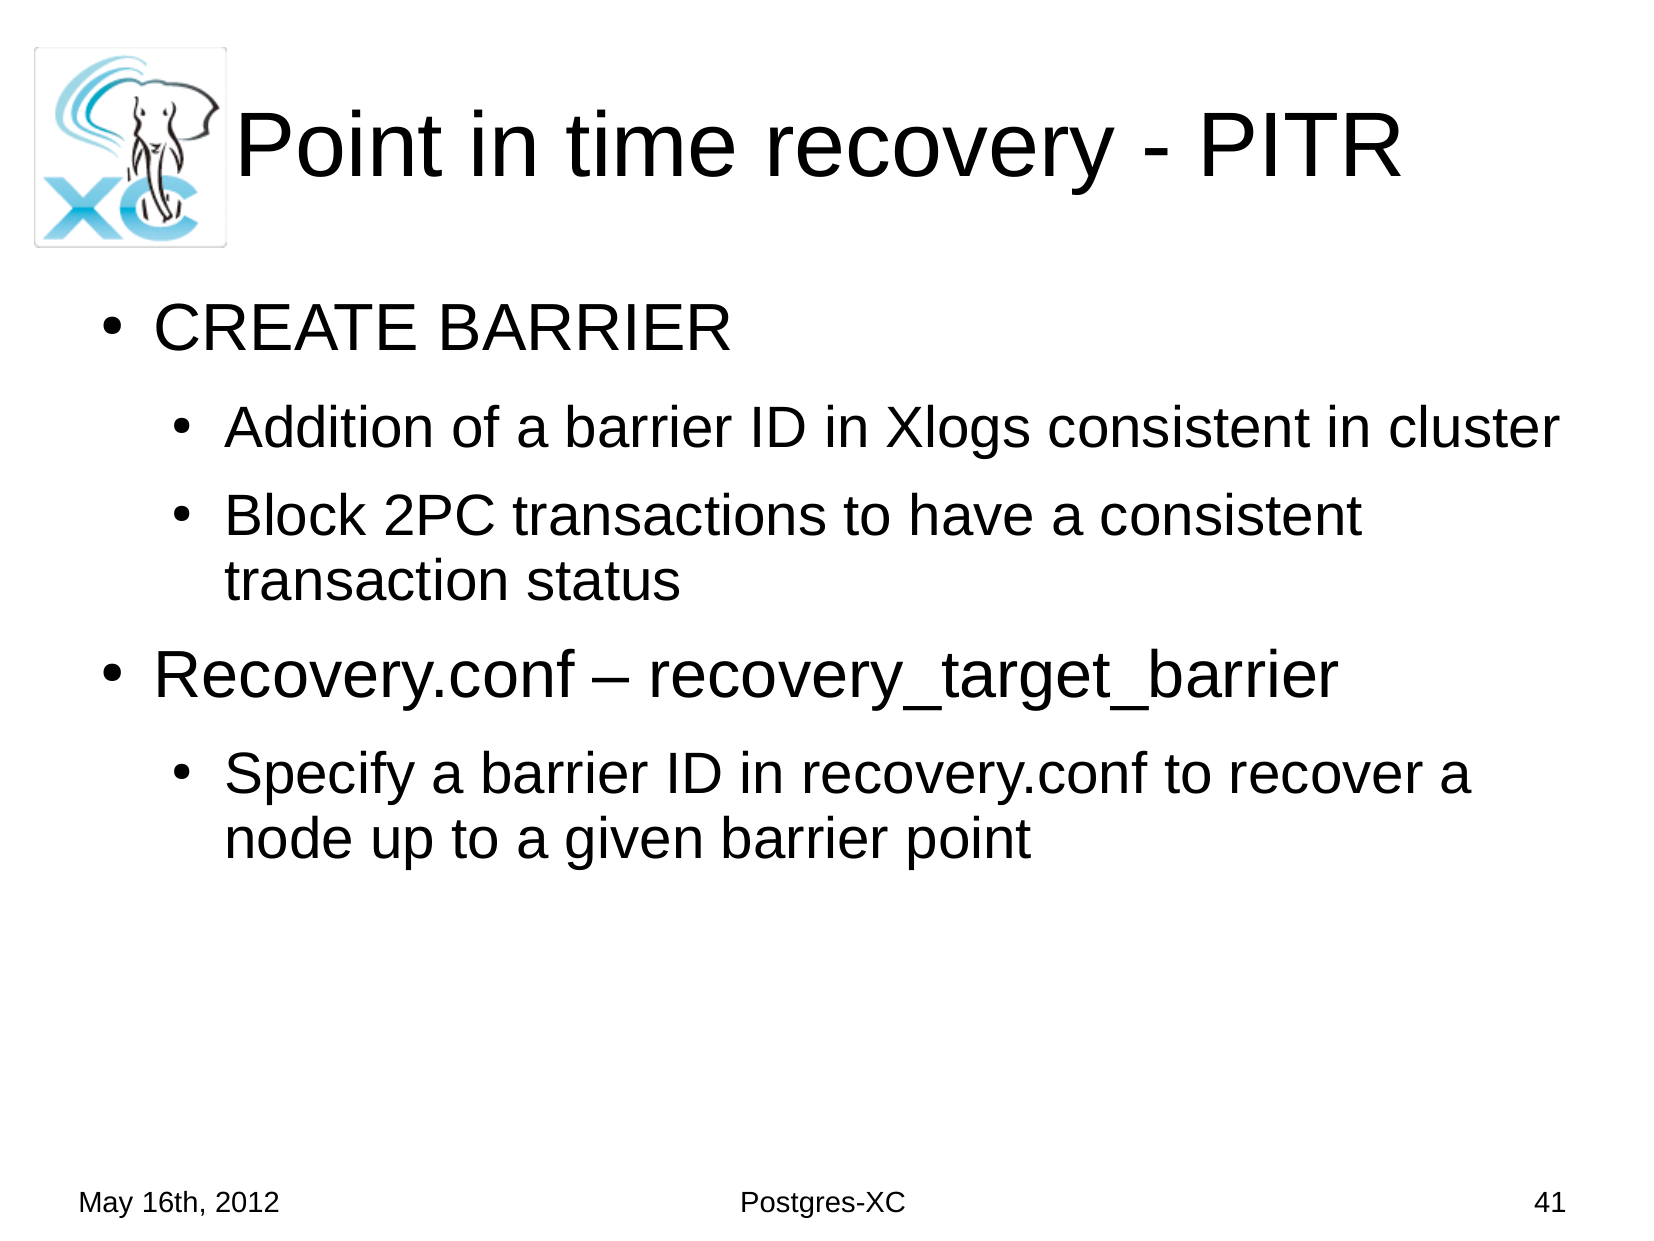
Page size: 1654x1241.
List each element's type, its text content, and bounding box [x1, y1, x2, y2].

title Point in time recovery - PITR [234, 40, 1599, 248]
list CREATE BARRIER Addition of a barrier ID in Xlogs consistent in cluster Block 2PC transactions to have a consistent transaction status Recovery.conf – recovery_target_barrier Specify a barrier ID in recovery.conf to recover a node up to a given barrier point [82, 290, 1571, 1010]
picture [34, 47, 227, 248]
